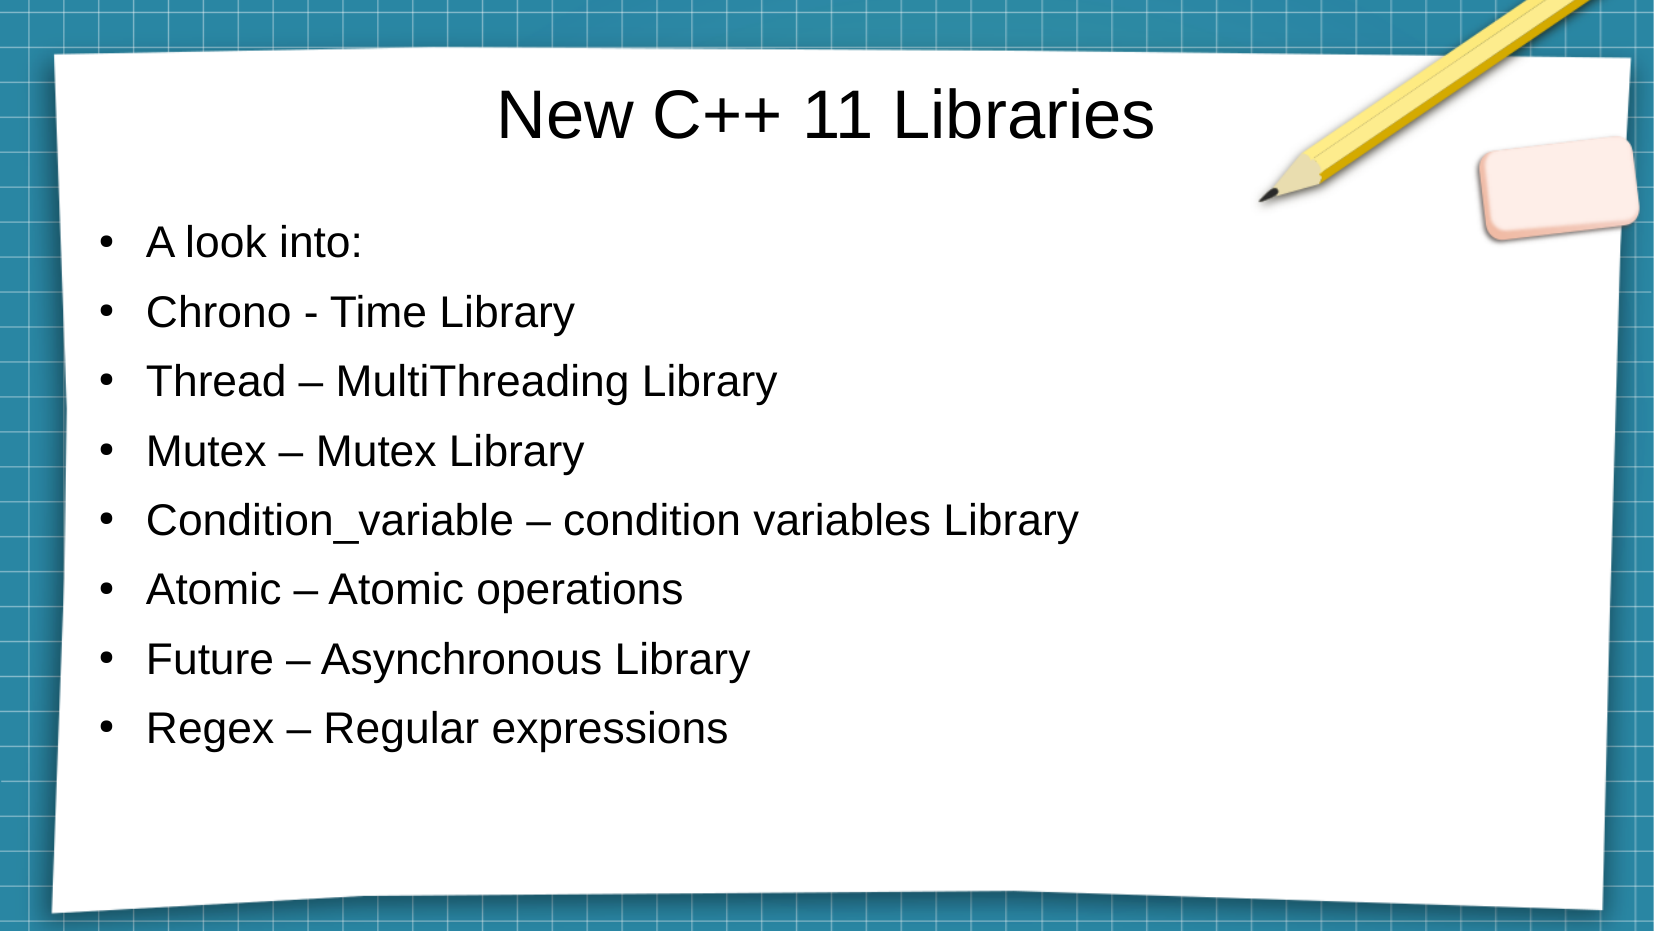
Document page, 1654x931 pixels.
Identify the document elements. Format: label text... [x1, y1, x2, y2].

list A look into: Chrono - Time Library Thread – MultiThreading Library Mutex – Mutex Library Condition_variable – condition variables Library Atomic – Atomic operations Future – Asynchronous Library Regex – Regular expressions [82, 217, 1571, 758]
picture [0, 0, 1654, 931]
title New C++ 11 Libraries [82, 37, 1571, 193]
